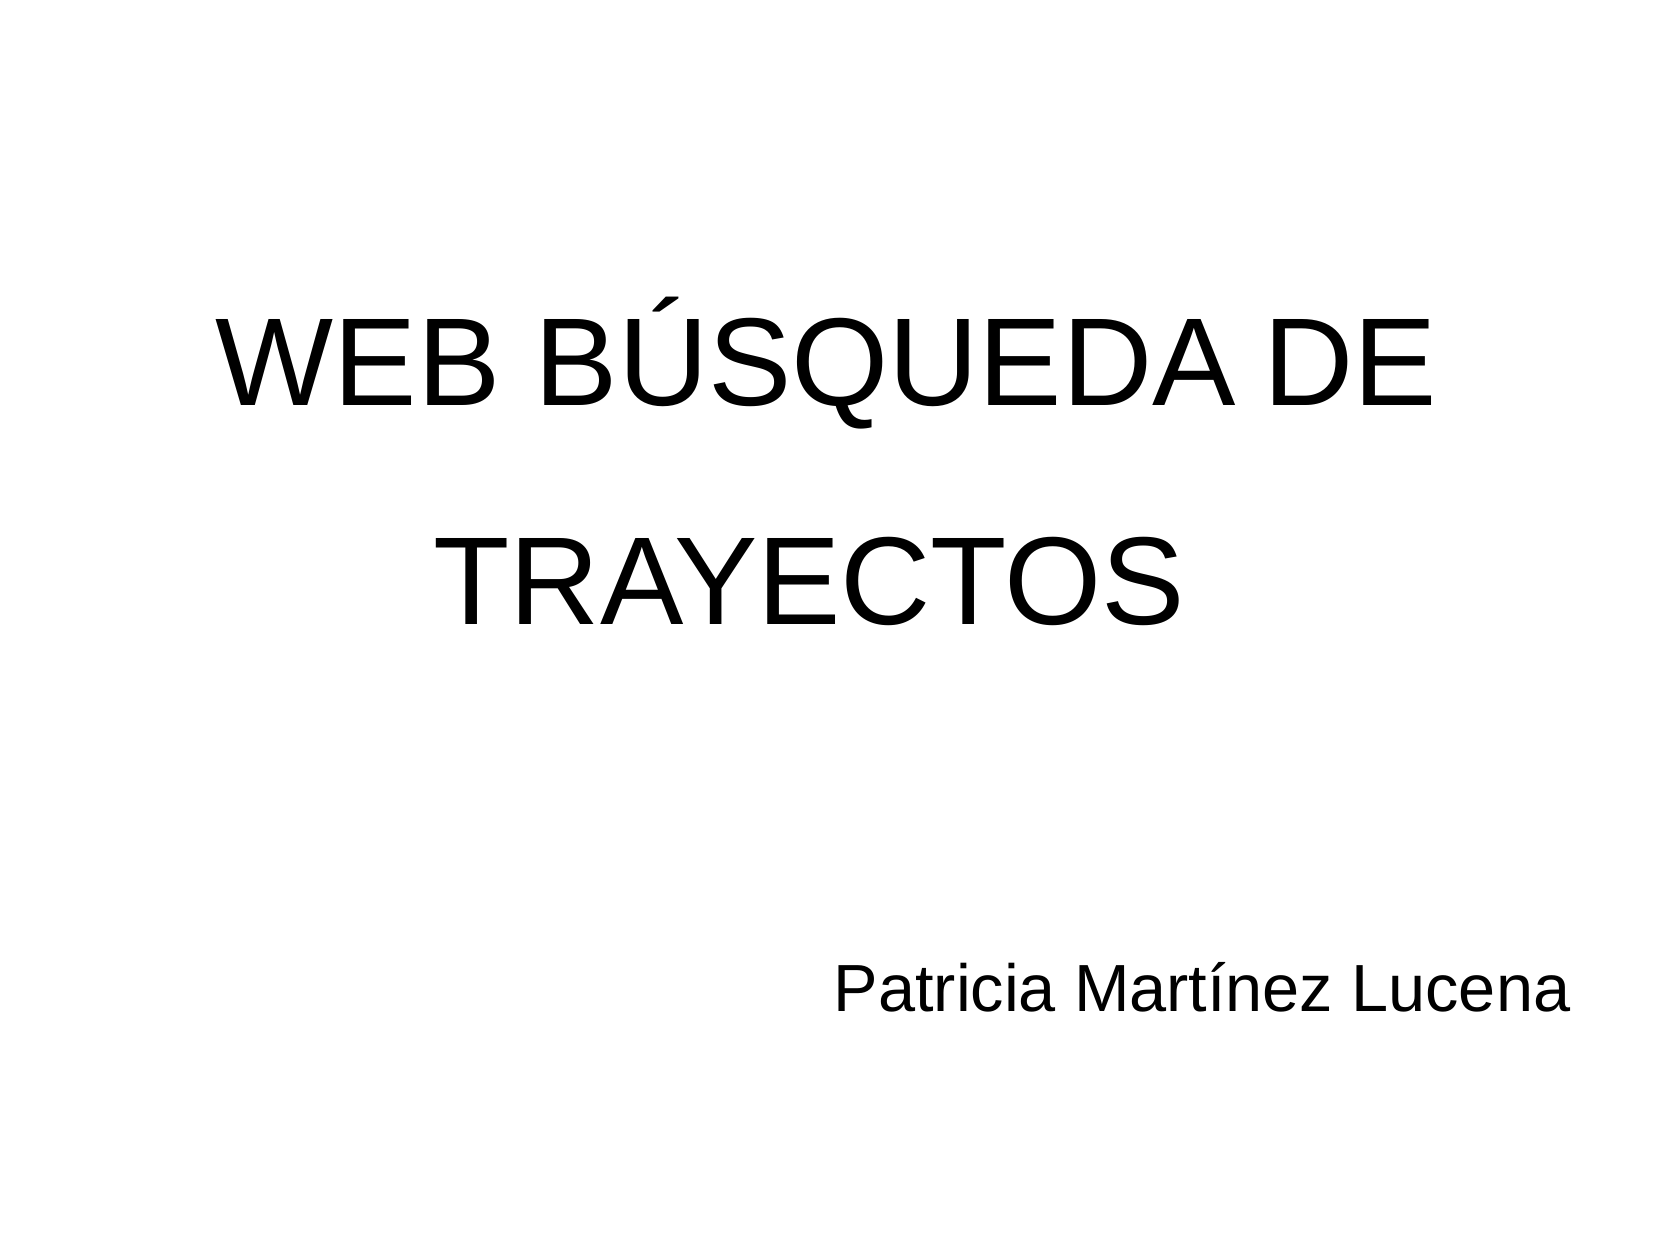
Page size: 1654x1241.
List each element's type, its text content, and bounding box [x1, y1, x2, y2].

title WEB BÚSQUEDA DE TRAYECTOS [82, 49, 1571, 815]
list Patricia Martínez Lucena [82, 951, 1571, 1123]
